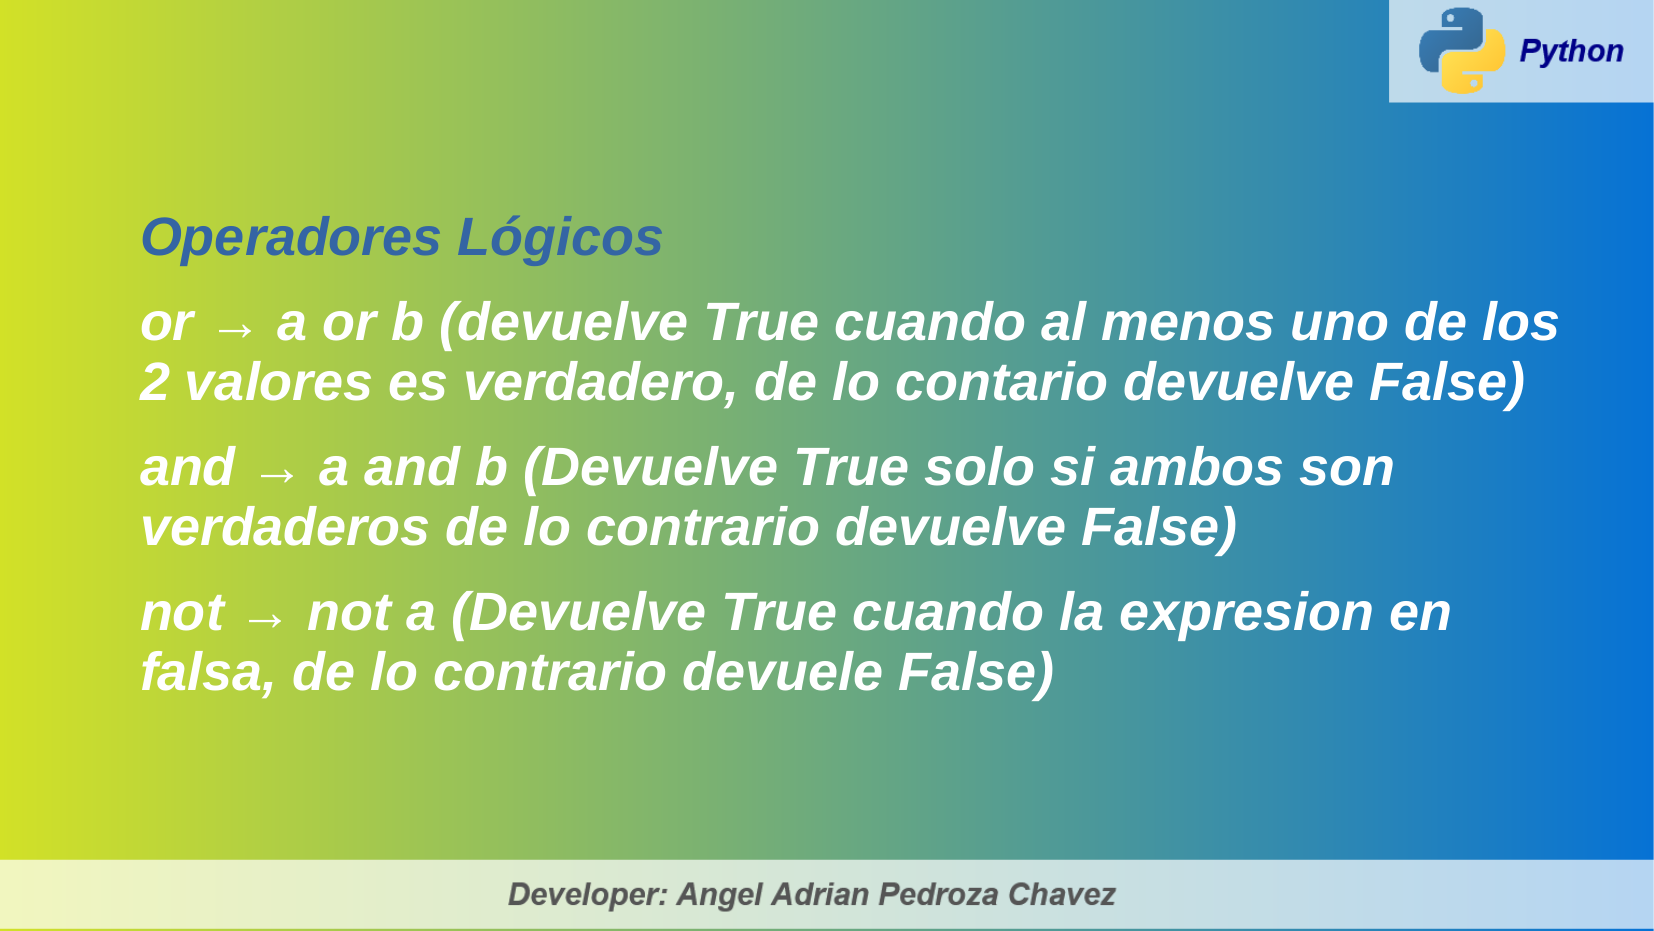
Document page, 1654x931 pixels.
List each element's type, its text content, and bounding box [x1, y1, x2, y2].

picture [0, 0, 1654, 931]
list Operadores Lógicos or → a or b (devuelve True cuando al menos uno de los 2 valores es verdadero, de lo contario devuelve False) and → a and b (Devuelve True solo si ambos son verdaderos de lo contrario devuelve False) not → not a (Devuelve True cuando la expresion en falsa, de lo contrario devuele False) [82, 206, 1571, 747]
